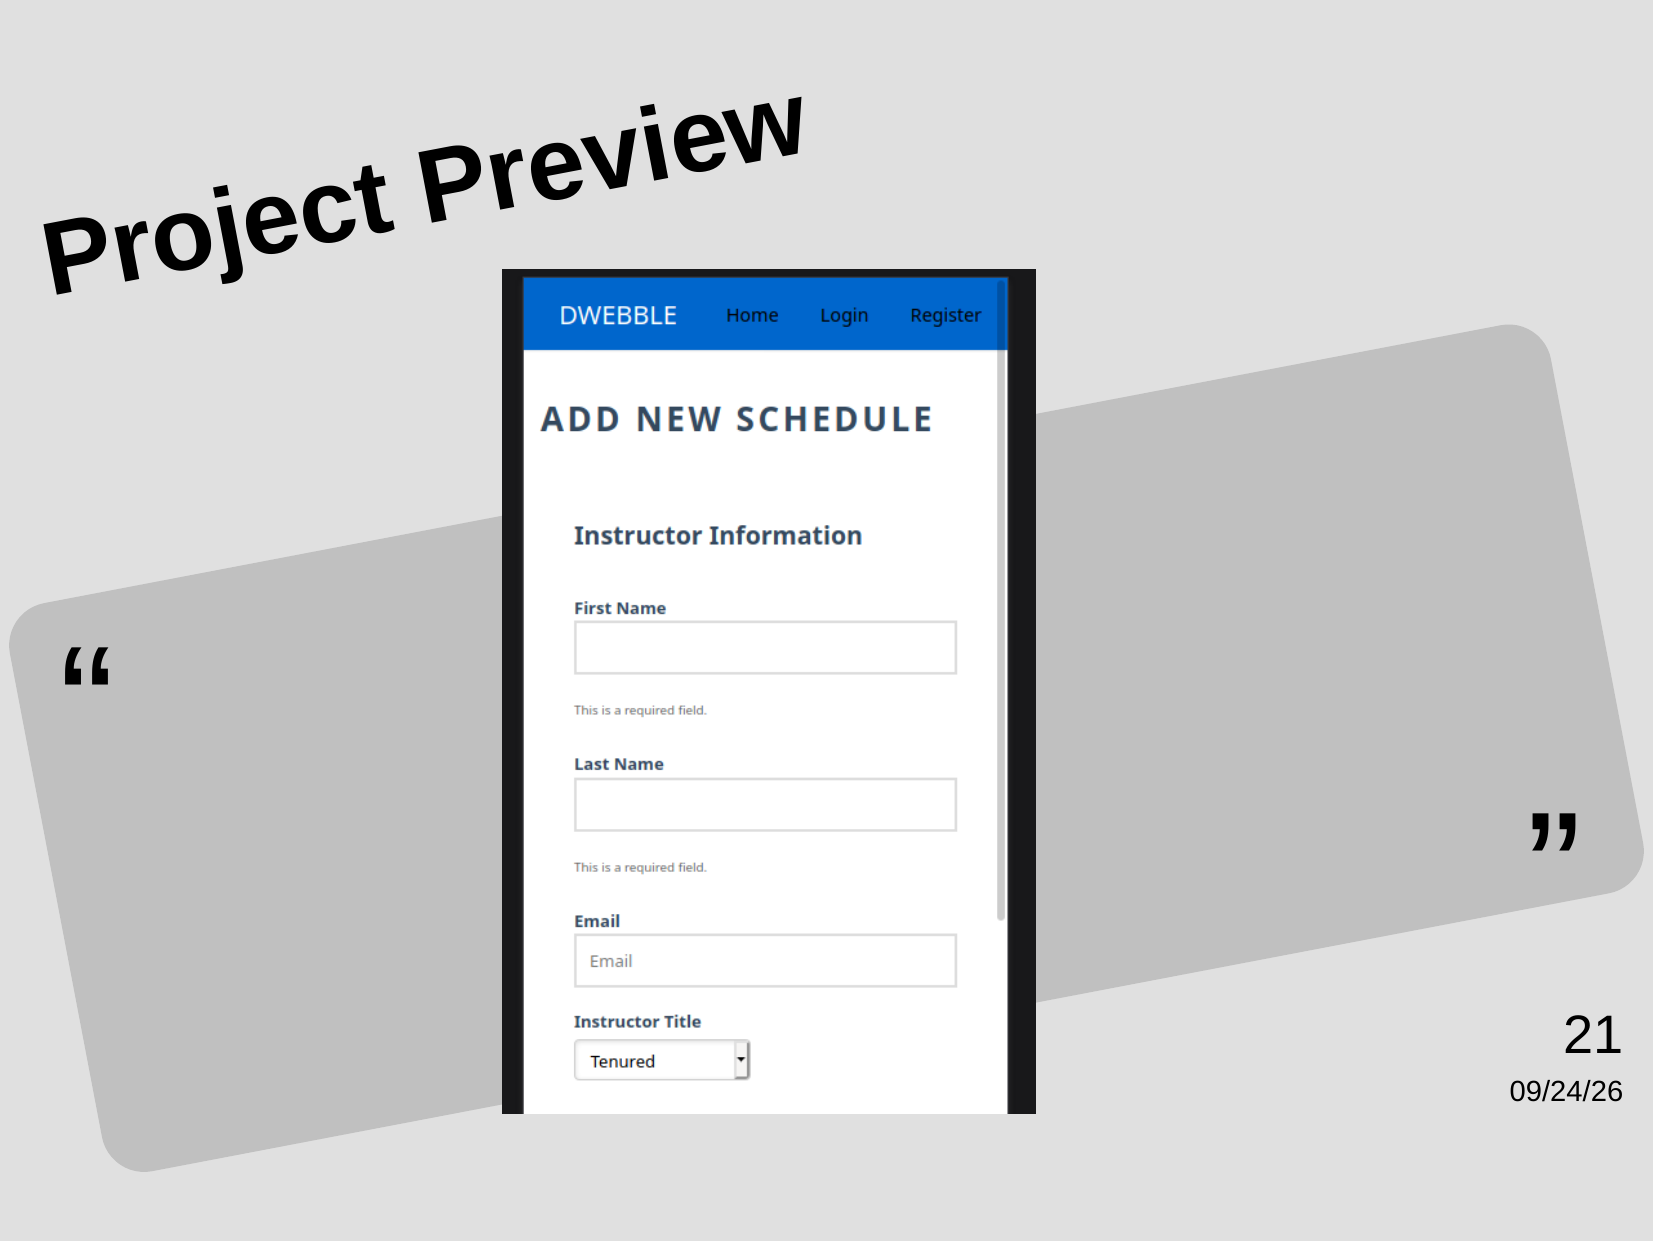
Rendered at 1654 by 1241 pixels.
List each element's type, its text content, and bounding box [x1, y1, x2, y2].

picture [502, 269, 1036, 1114]
title Project Preview [23, 0, 1524, 363]
